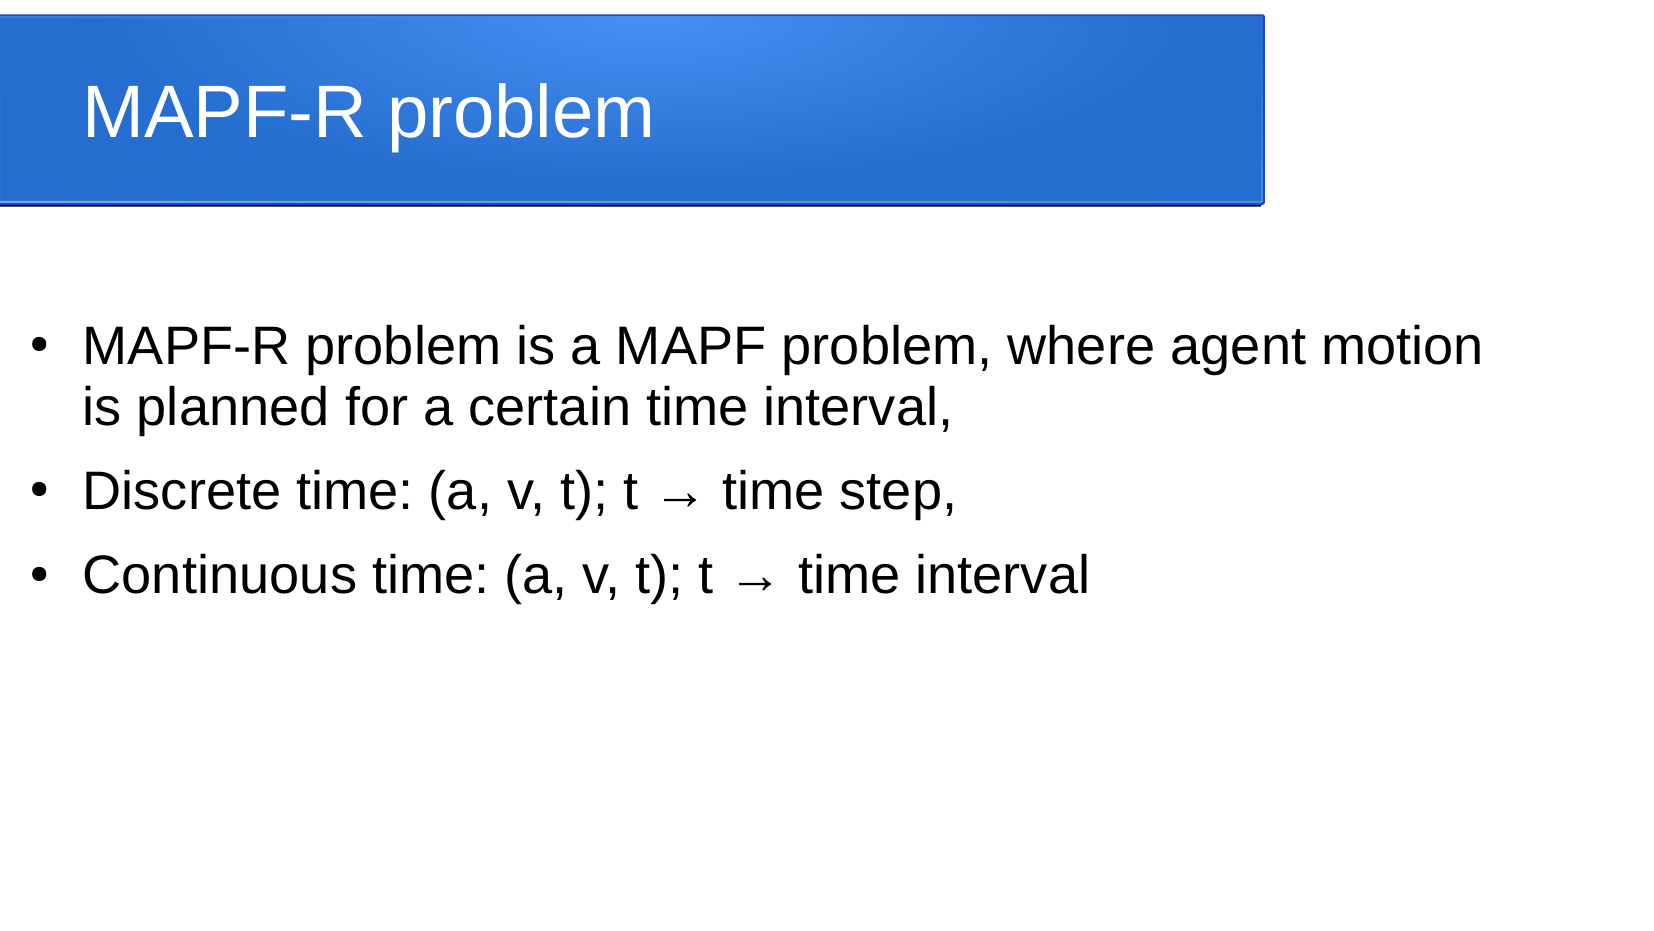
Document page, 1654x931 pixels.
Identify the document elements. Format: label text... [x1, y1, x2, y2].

title MAPF-R problem [82, 35, 1235, 189]
list MAPF-R problem is a MAPF problem, where agent motion is planned for a certain time interval, Discrete time: (a, v, t); t → time step, Continuous time: (a, v, t); t → time interval [11, 315, 1501, 856]
